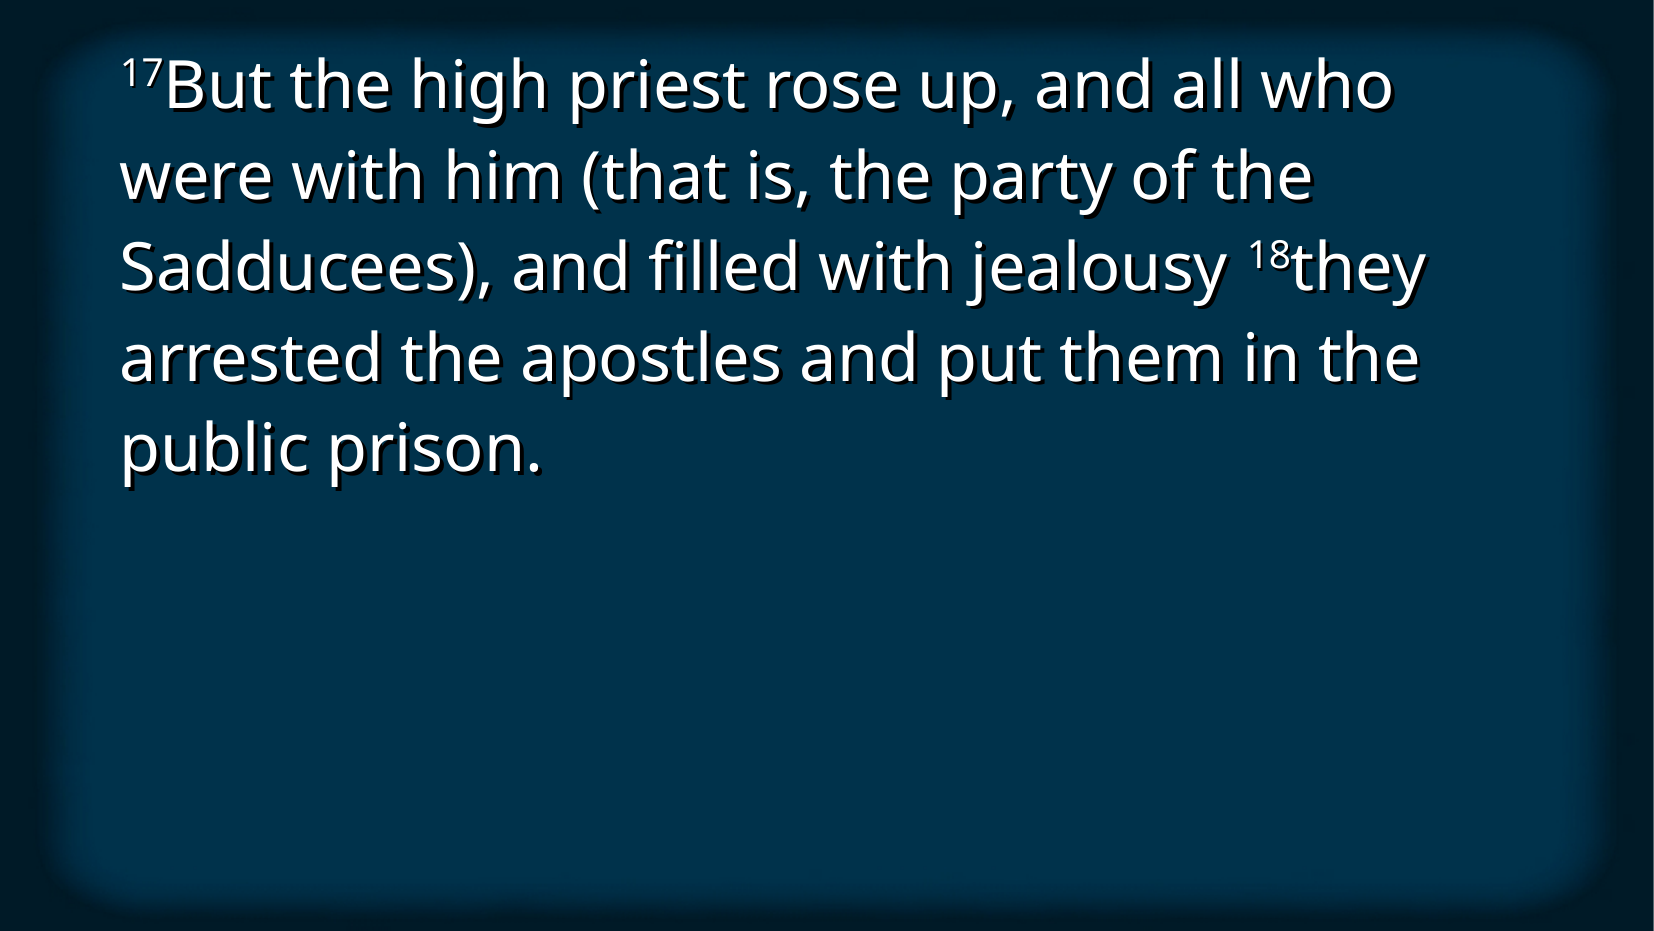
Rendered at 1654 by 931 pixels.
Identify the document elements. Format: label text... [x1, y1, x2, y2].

text_box 17But the high priest rose up, and all who were with him (that is, the party of the Sadducees), and filled with jealousy 18they arrested the apostles and put them in the public prison. [105, 30, 1561, 400]
picture [0, 0, 1654, 931]
